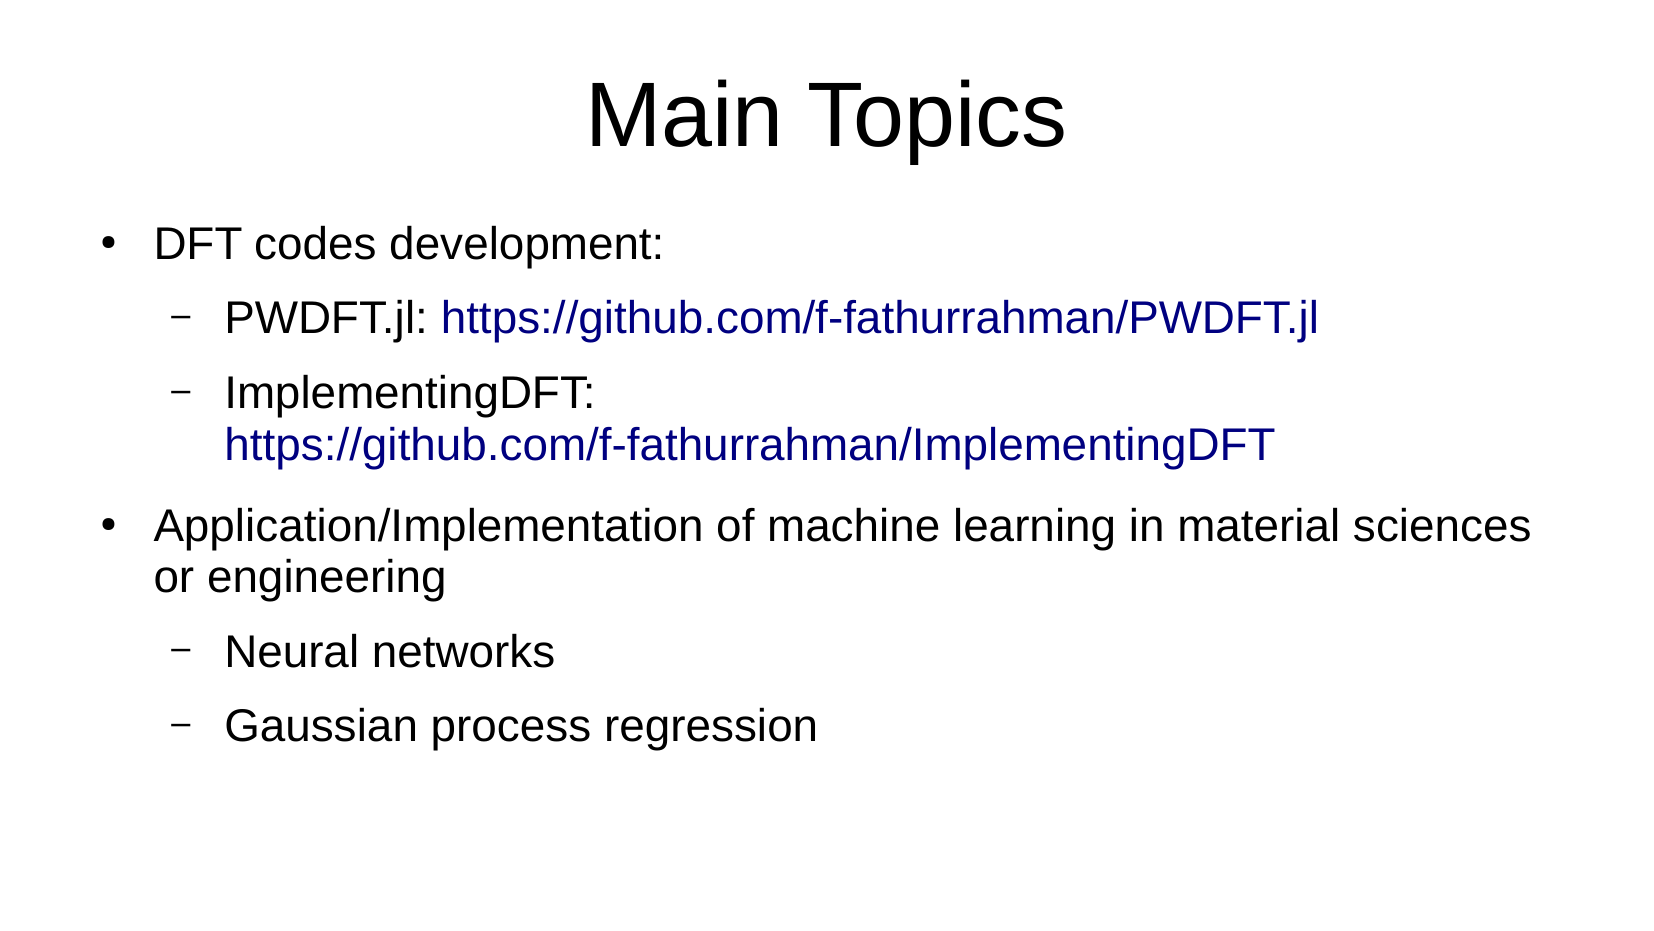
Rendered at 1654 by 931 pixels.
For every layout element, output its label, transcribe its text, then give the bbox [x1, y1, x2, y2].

list DFT codes development: PWDFT.jl: https://github.com/f-fathurrahman/PWDFT.jl ImplementingDFT: https://github.com/f-fathurrahman/ImplementingDFT Application/Implementation of machine learning in material sciences or engineering Neural networks Gaussian process regression [82, 217, 1571, 758]
title Main Topics [82, 37, 1571, 193]
